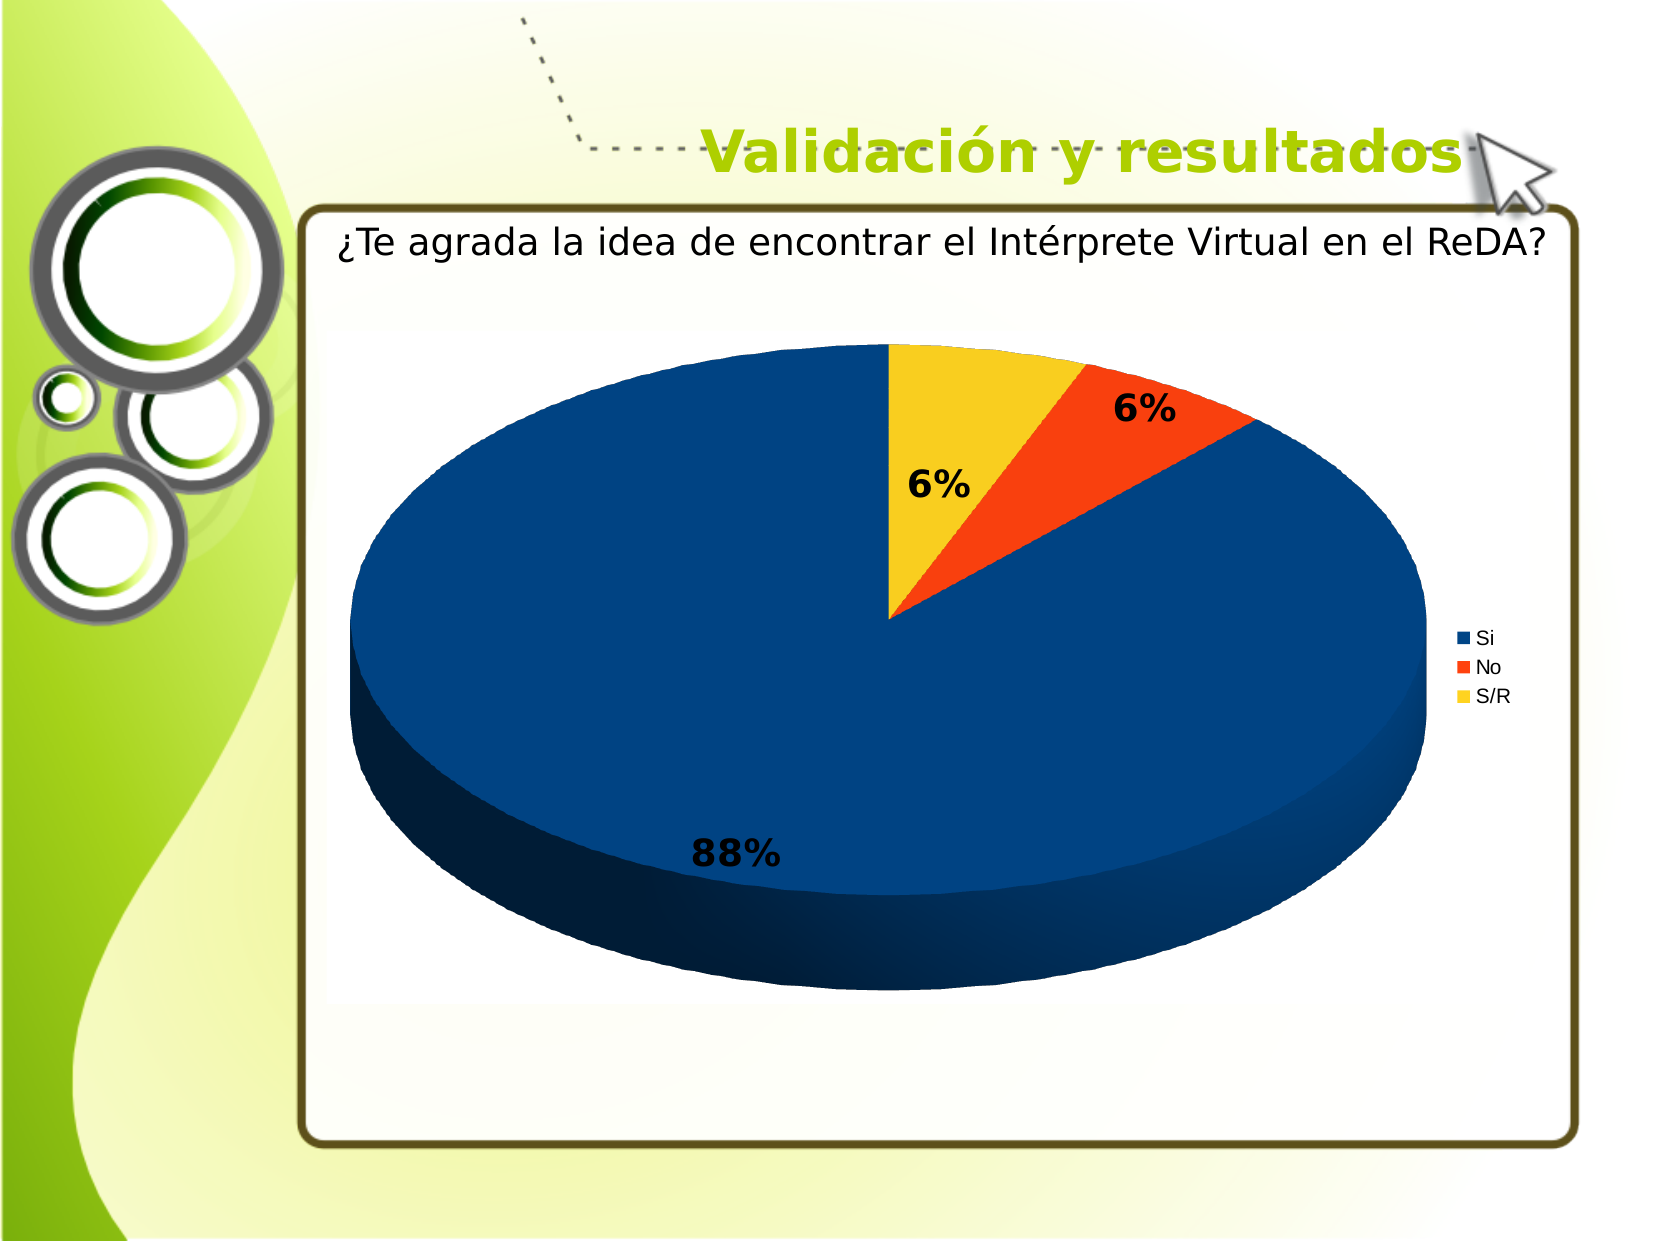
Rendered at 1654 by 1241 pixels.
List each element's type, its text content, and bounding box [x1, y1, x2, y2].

text_box Validación y resultados [578, 76, 1501, 160]
picture [0, 0, 1654, 1241]
text_box ¿Te agrada la idea de encontrar el Intérprete Virtual en el ReDA? [312, 213, 1571, 272]
chart [326, 330, 1530, 1004]
